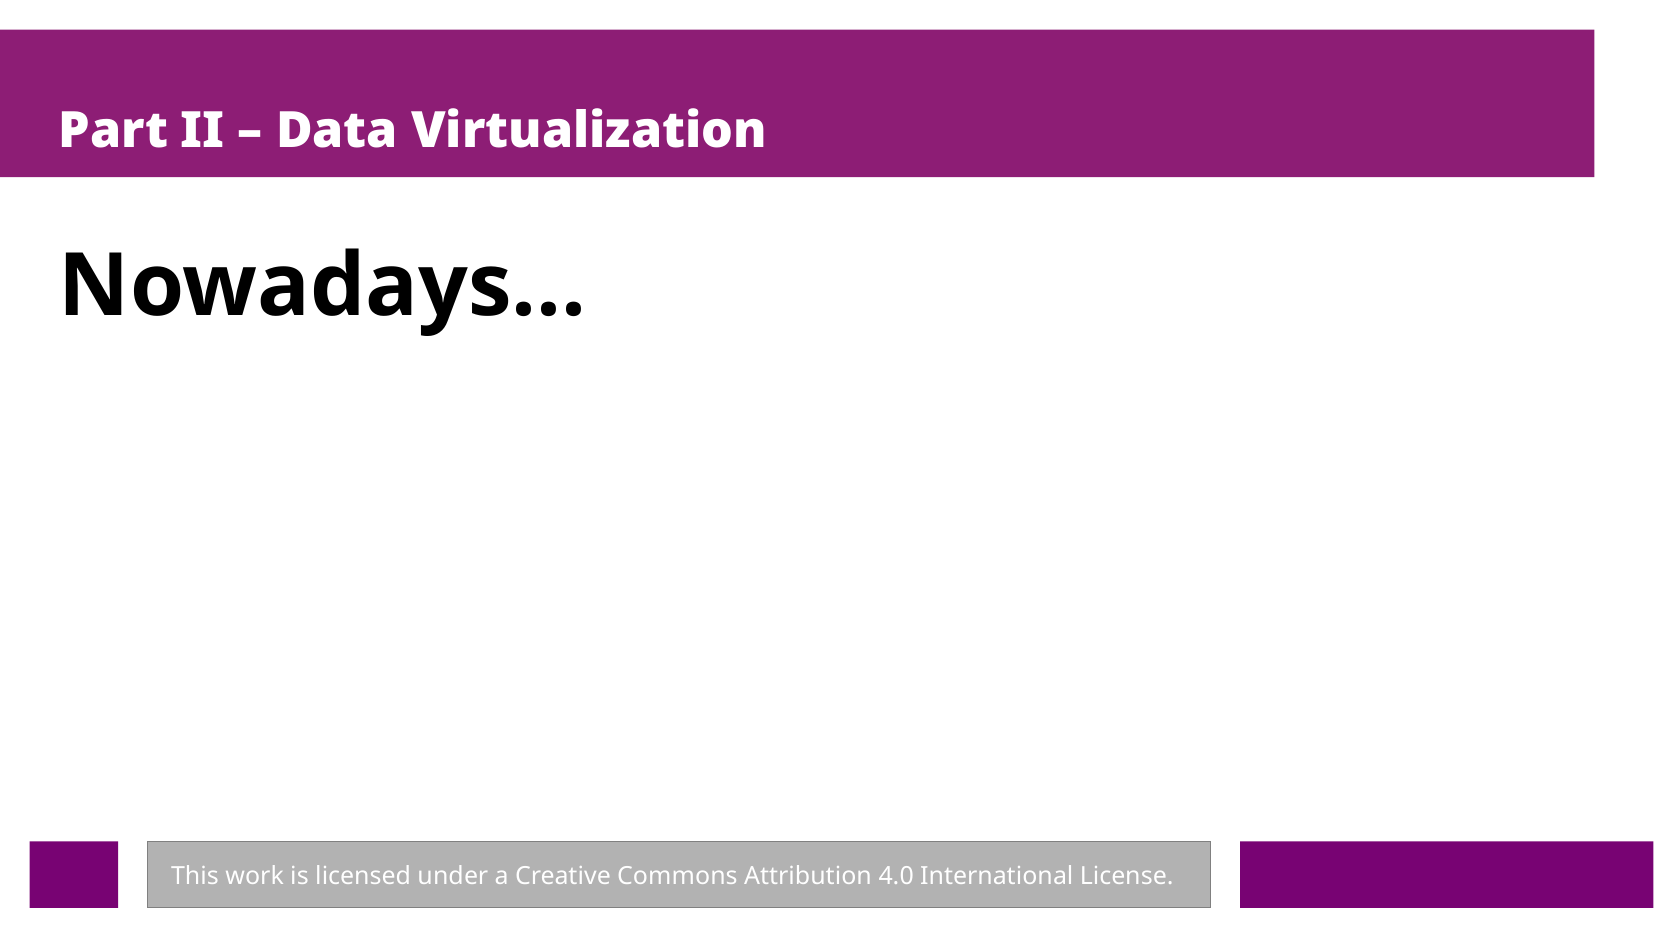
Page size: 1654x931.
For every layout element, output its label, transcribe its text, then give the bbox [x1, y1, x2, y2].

list Nowadays... [59, 221, 1565, 798]
title Part II – Data Virtualization [59, 44, 1595, 163]
